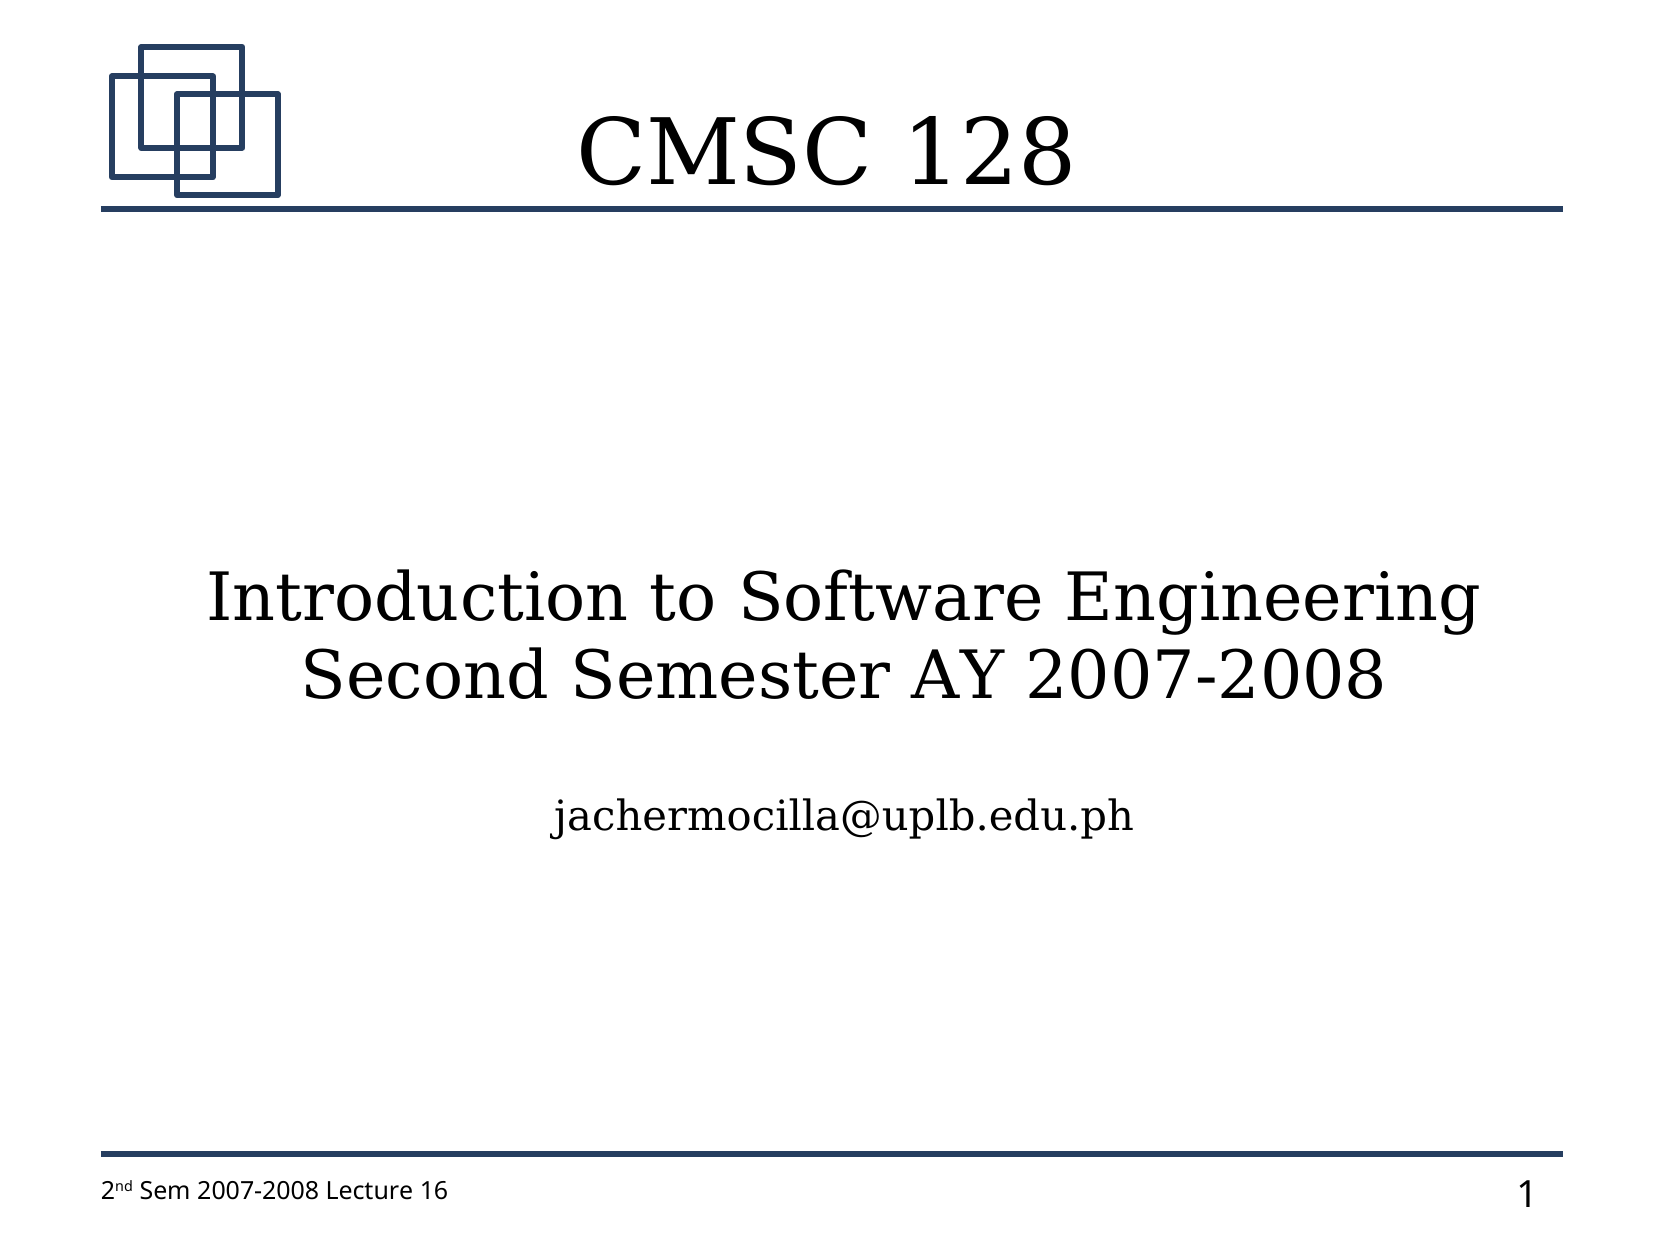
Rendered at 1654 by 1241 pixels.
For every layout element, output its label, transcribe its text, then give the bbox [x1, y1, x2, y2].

subtitle Introduction to Software Engineering Second Semester AY 2007-2008 jachermocilla@uplb.edu.ph [82, 290, 1571, 1109]
title CMSC 128 [82, 49, 1571, 257]
